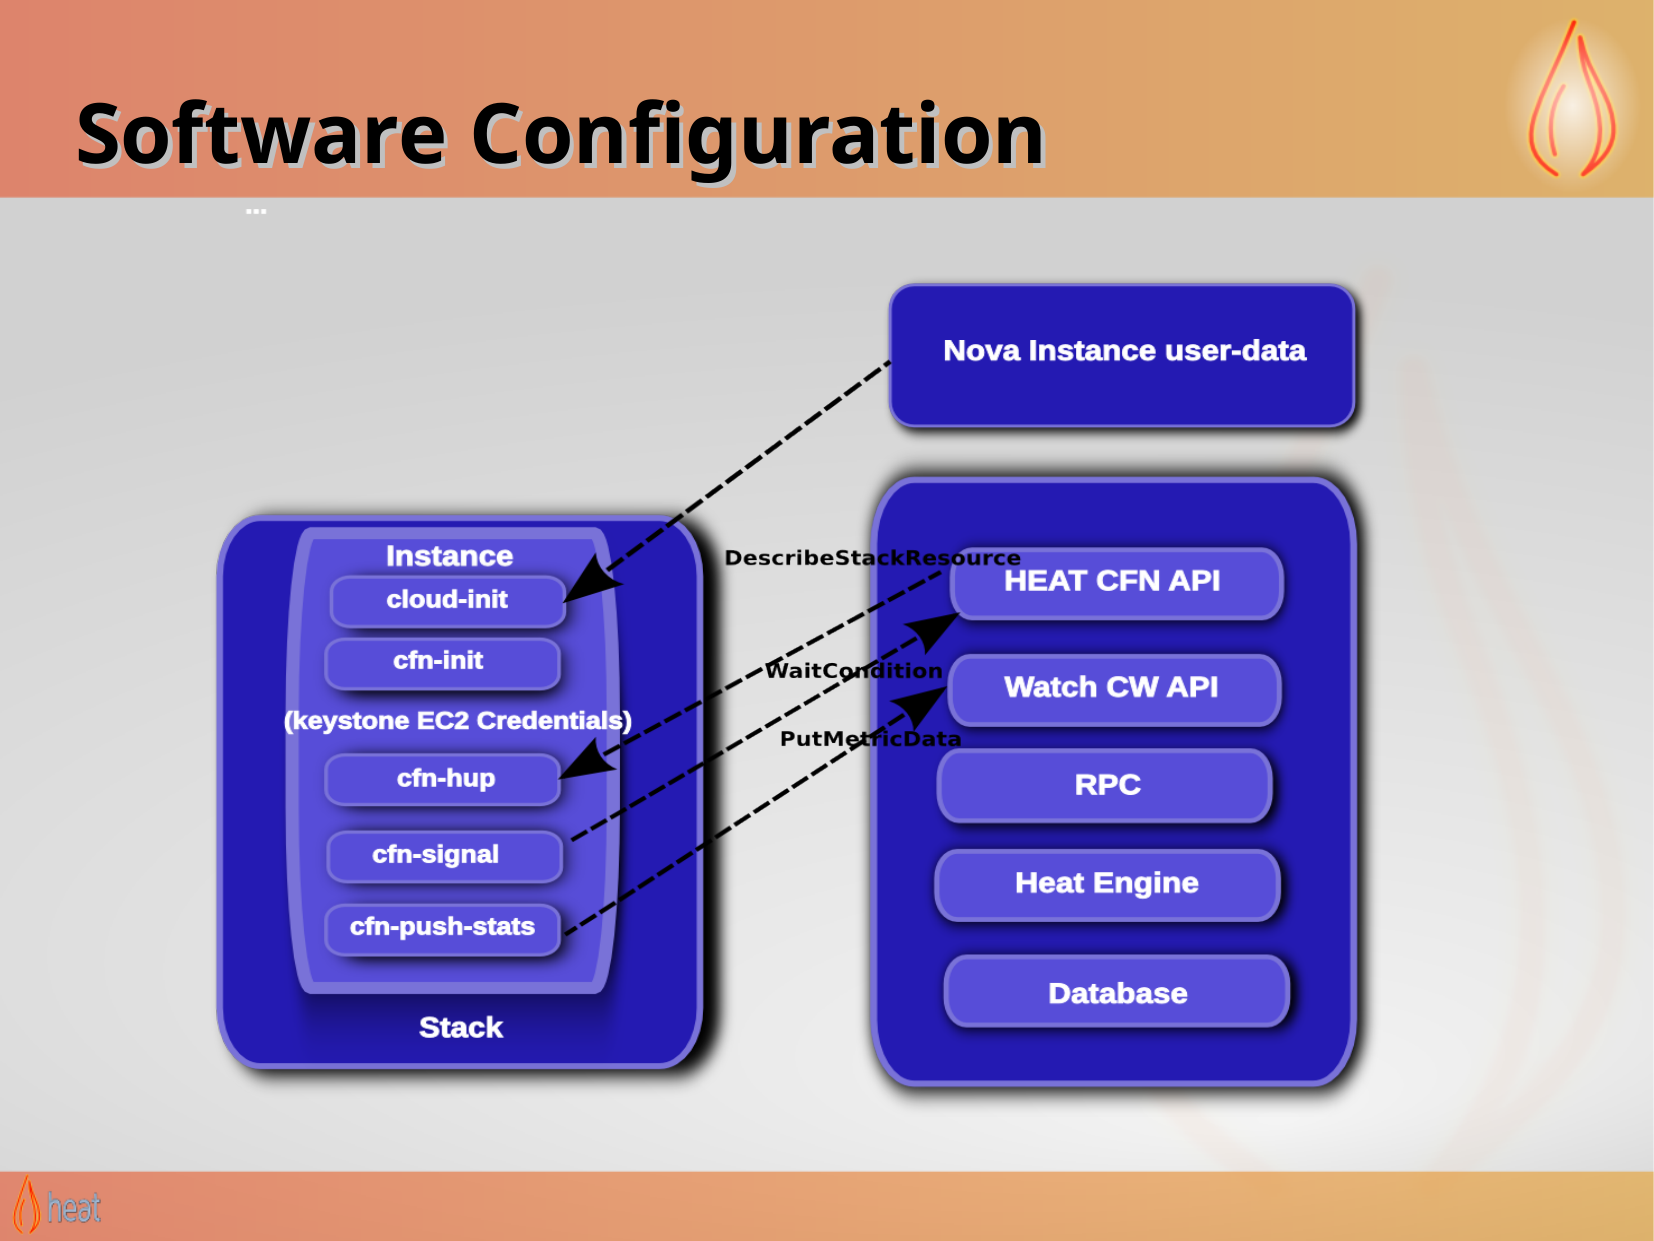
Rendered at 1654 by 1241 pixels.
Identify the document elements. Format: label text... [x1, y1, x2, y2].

picture [0, 0, 1654, 1241]
title Software Configuration [75, 37, 1564, 226]
